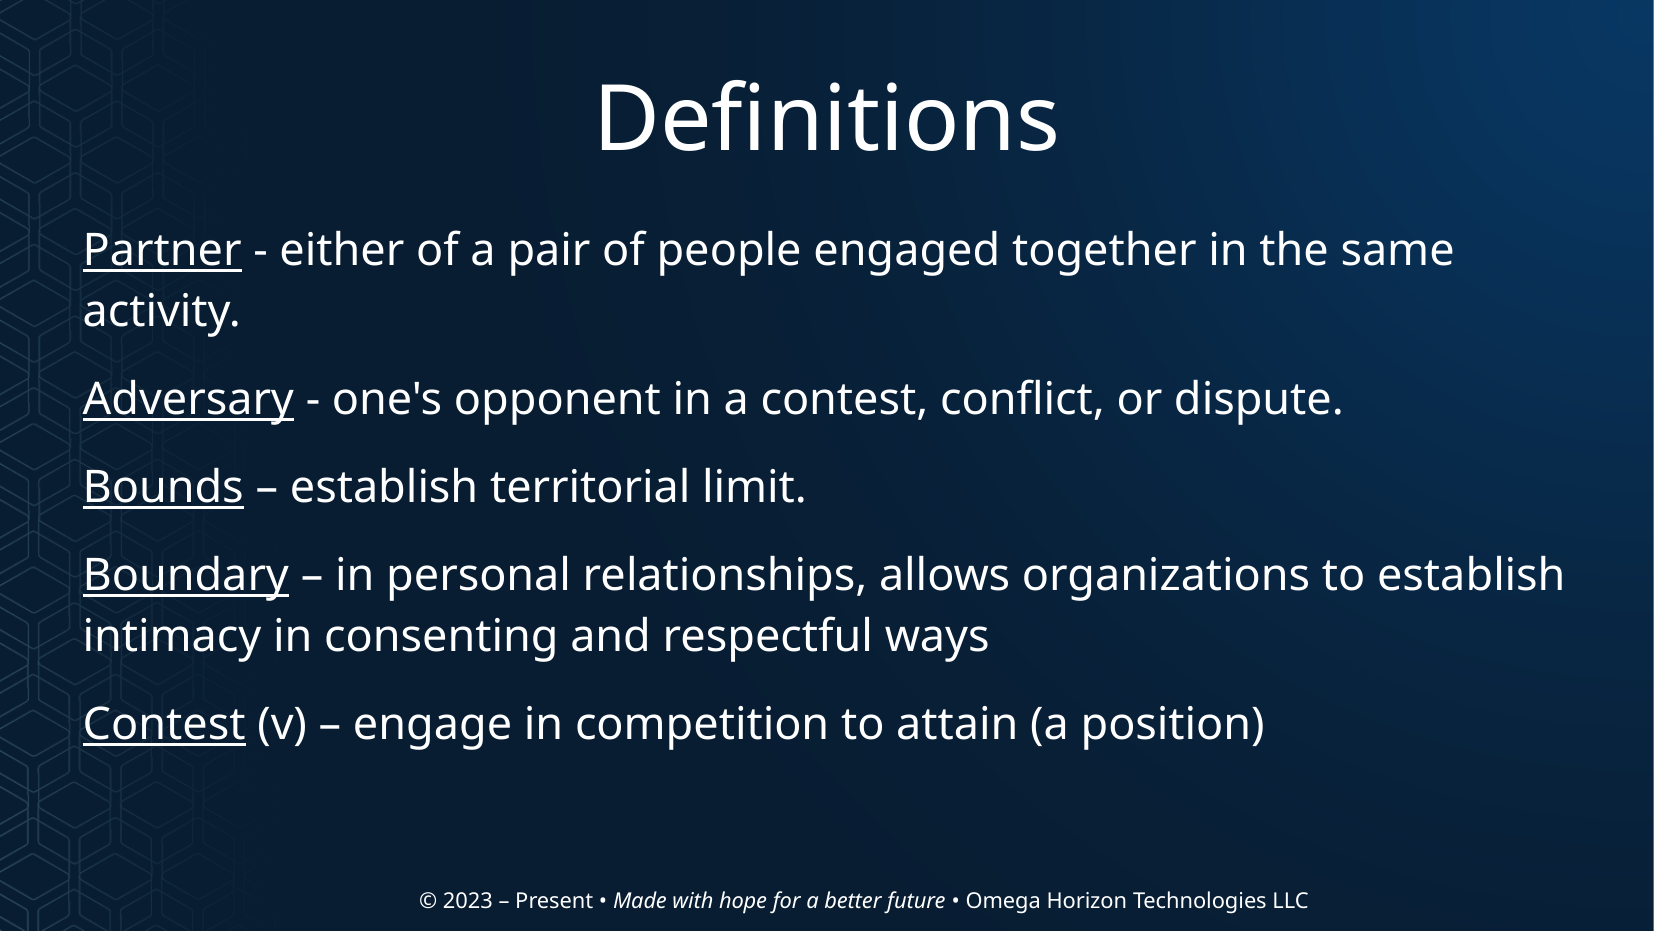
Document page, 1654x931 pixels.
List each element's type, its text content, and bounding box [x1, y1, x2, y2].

list Partner - either of a pair of people engaged together in the same activity. Adversary - one's opponent in a contest, conflict, or dispute. Bounds – establish territorial limit. Boundary – in personal relationships, allows organizations to establish intimacy in consenting and respectful ways Contest (v) – engage in competition to attain (a position) [82, 217, 1571, 758]
title Definitions [82, 37, 1571, 193]
picture [0, 0, 1654, 931]
